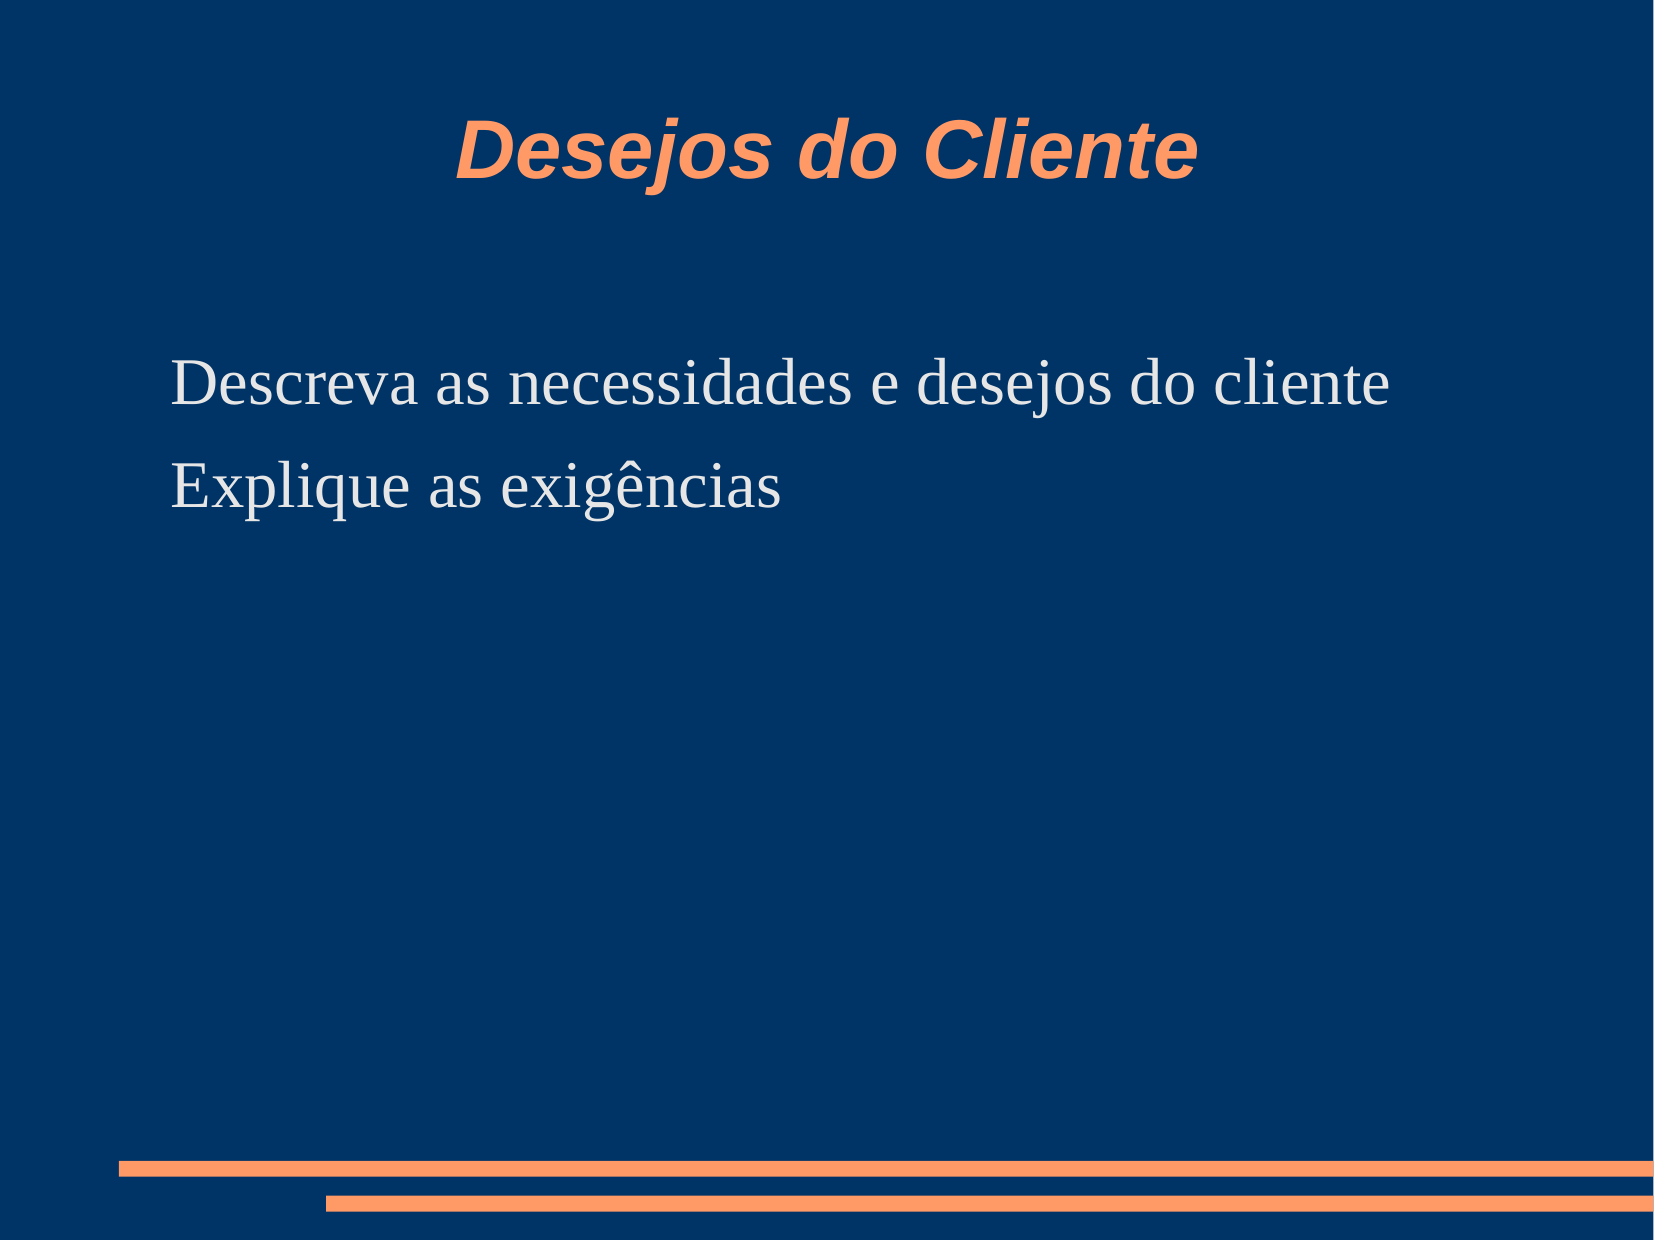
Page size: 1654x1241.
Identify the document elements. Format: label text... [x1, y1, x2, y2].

title Desejos do Cliente [121, 46, 1534, 254]
list Descreva as necessidades e desejos do cliente Explique as exigências [152, 344, 1534, 1127]
